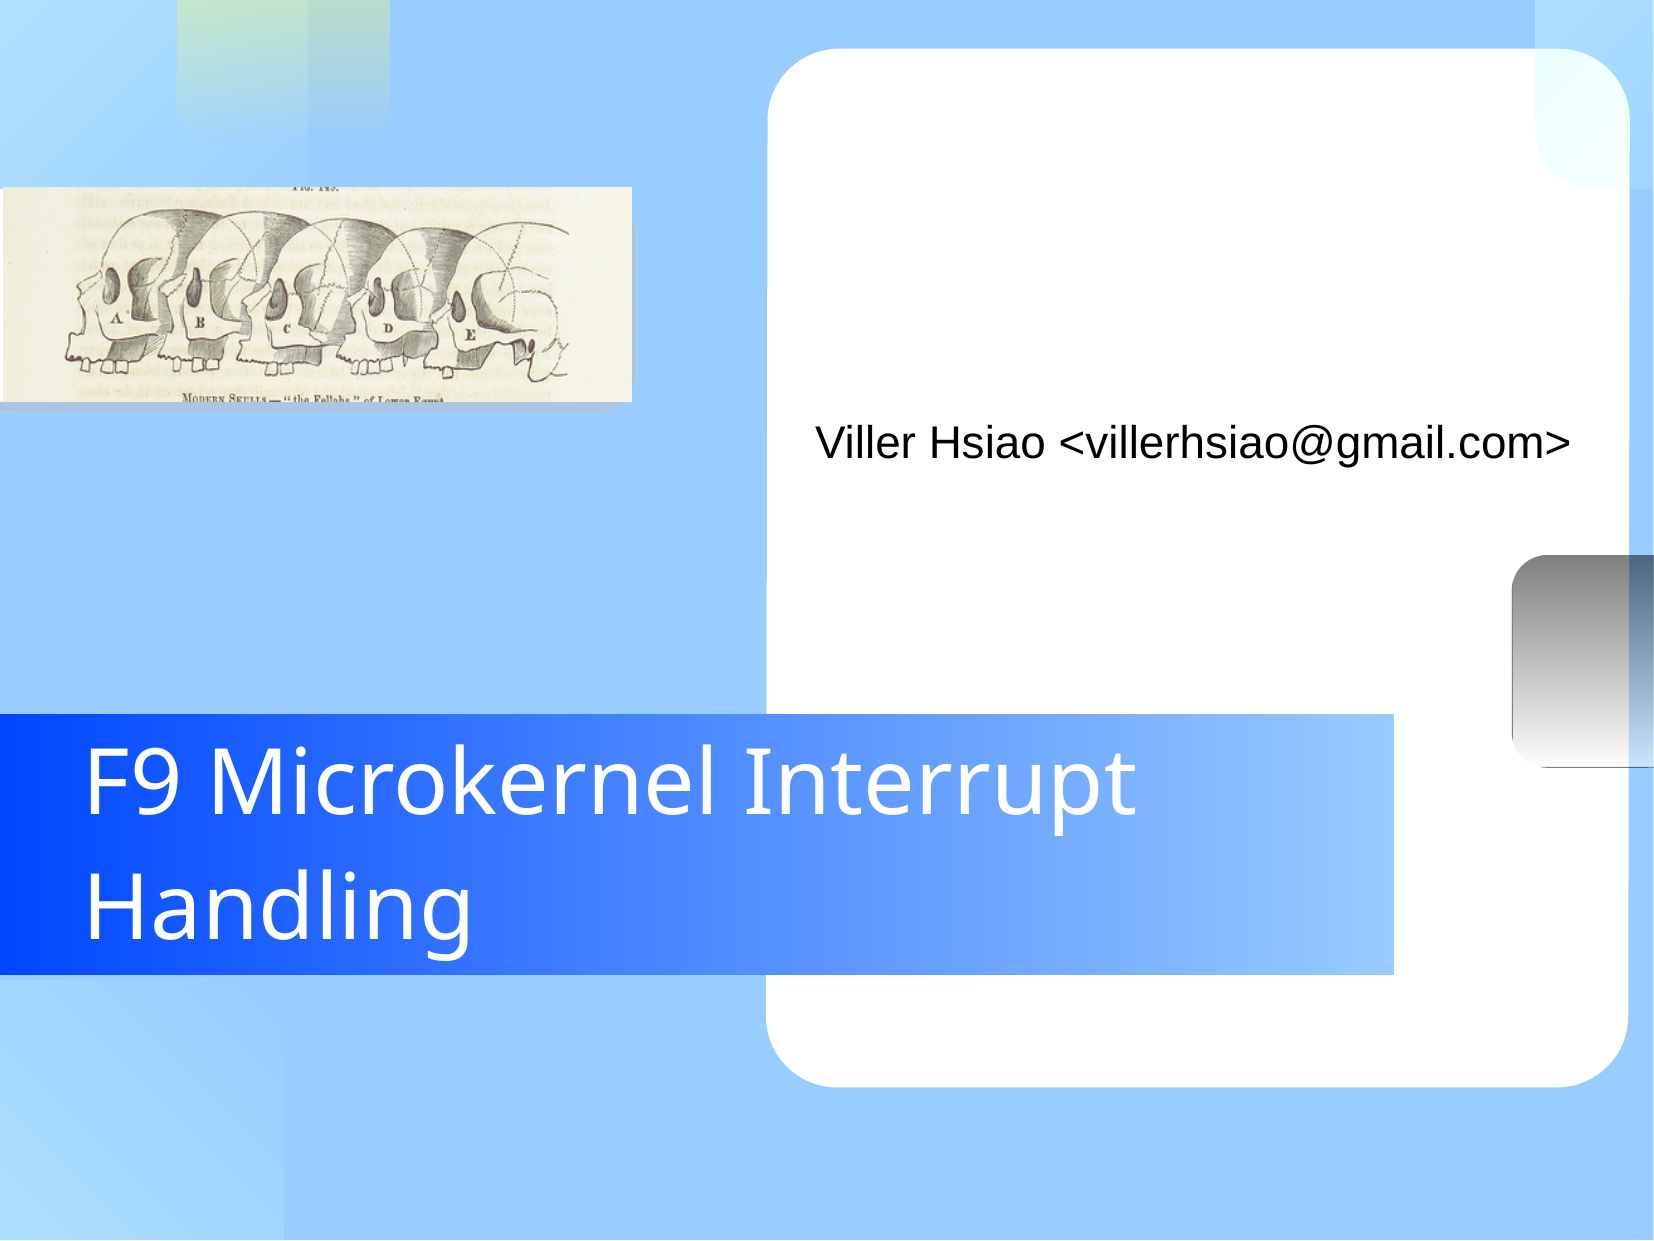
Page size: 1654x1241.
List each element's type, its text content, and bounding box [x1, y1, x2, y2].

title F9 Microkernel Interrupt Handling [82, 734, 1312, 949]
picture [3, 187, 632, 402]
subtitle Viller Hsiao <villerhsiao@gmail.com> [814, 318, 1619, 566]
